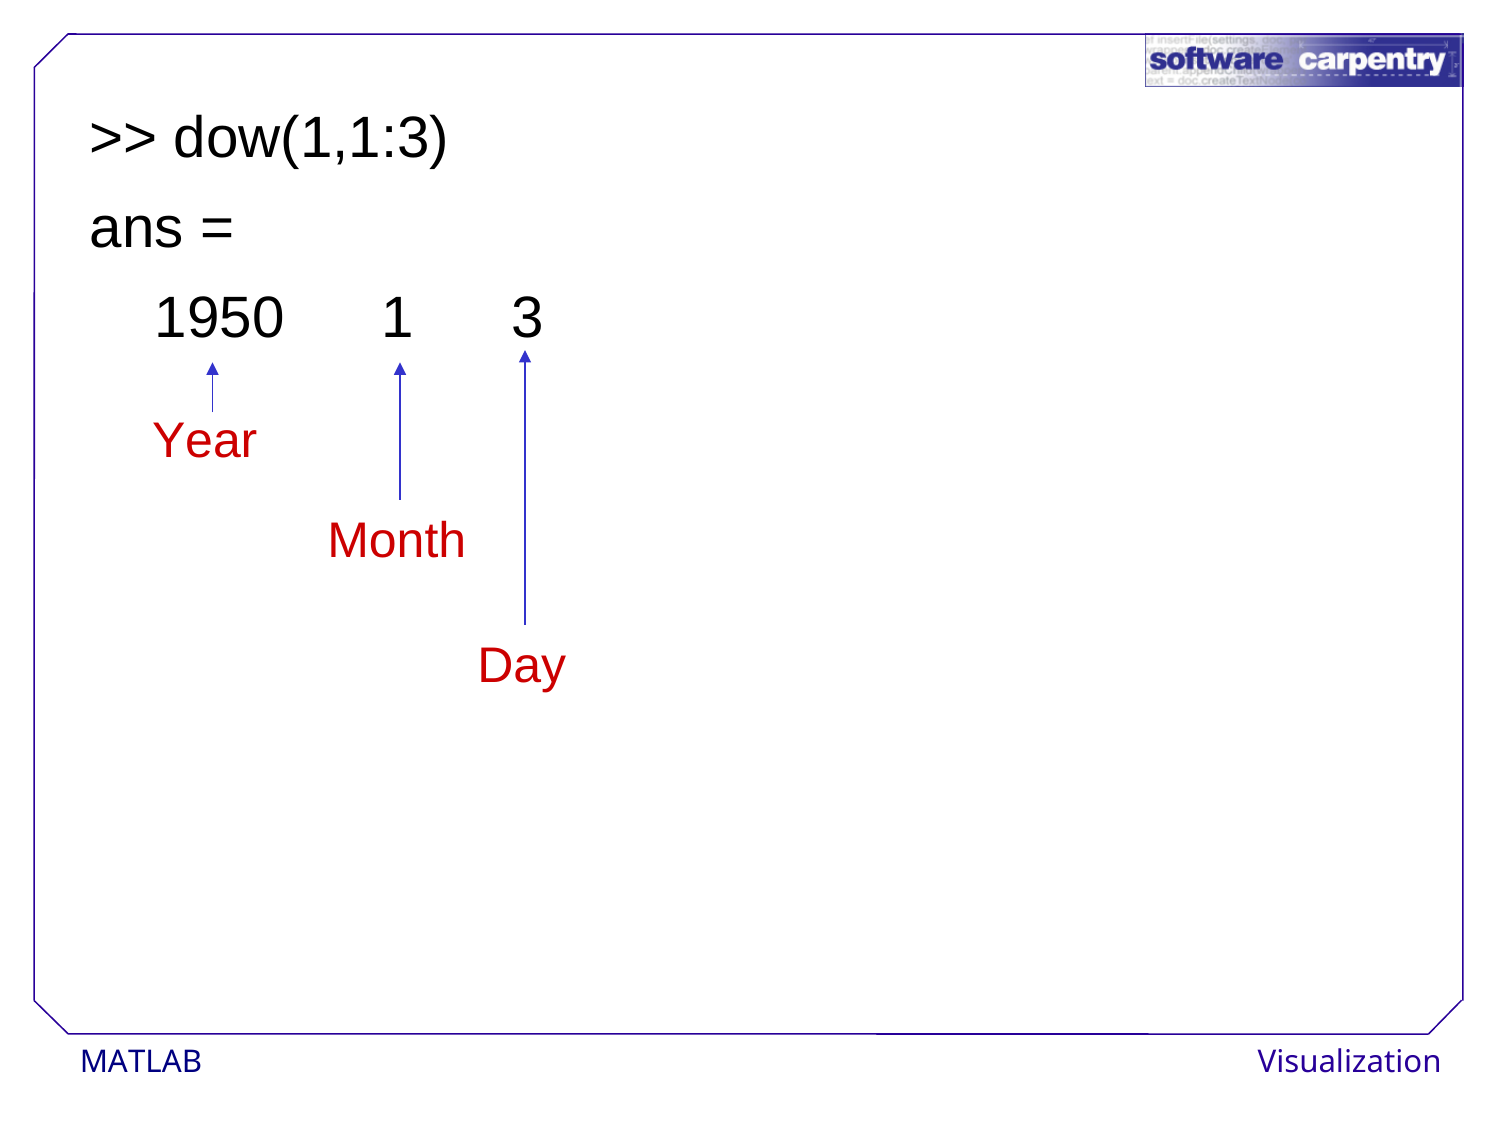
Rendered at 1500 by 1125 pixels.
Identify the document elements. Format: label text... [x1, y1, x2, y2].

text_box Day [462, 624, 676, 701]
picture [1145, 33, 1464, 87]
text_box Month [312, 499, 524, 576]
text_box Year [137, 399, 351, 476]
list >> dow(1,1:3) ans = 1950 1 3 [75, 99, 1363, 807]
